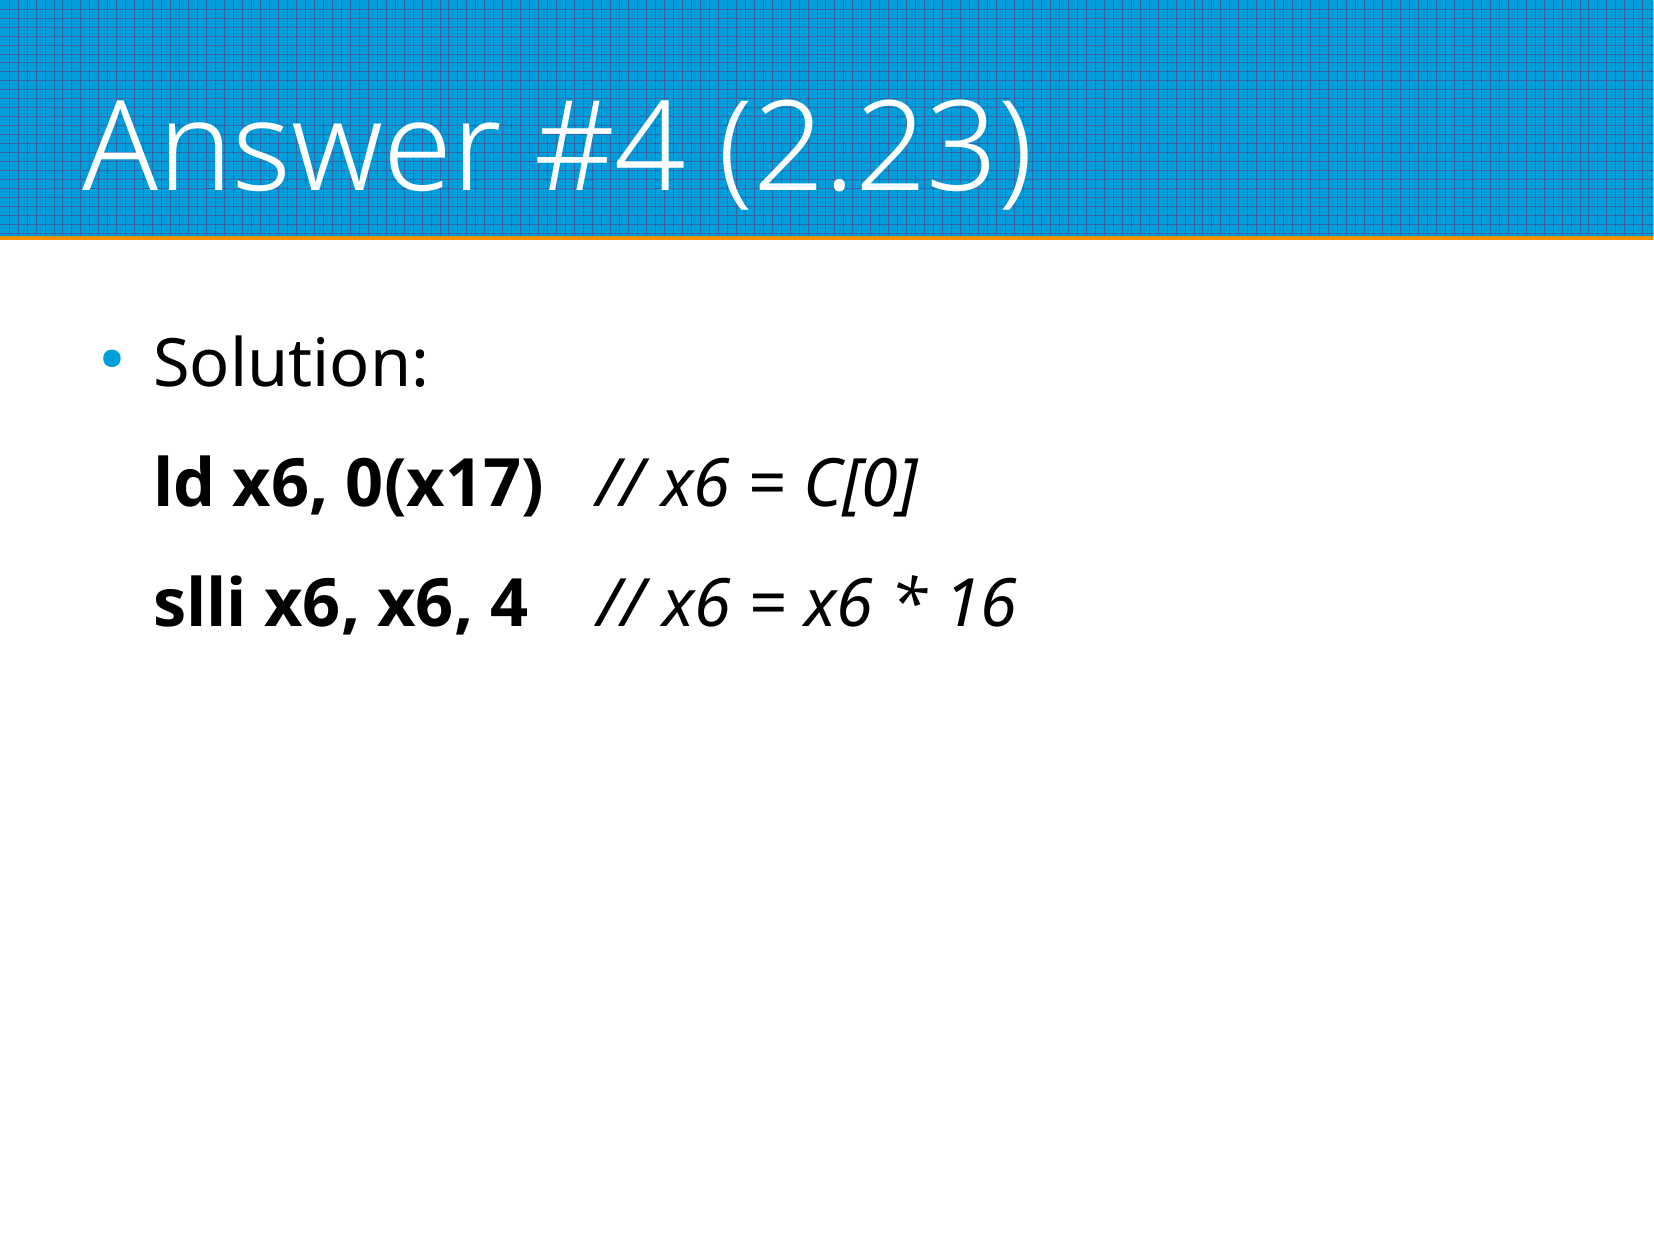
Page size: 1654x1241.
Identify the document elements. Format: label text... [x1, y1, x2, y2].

list Solution: ld x6, 0(x17) // x6 = C[0] slli x6, x6, 4 // x6 = x6 * 16 [82, 314, 1563, 1081]
title Answer #4 (2.23) [82, 19, 1571, 227]
